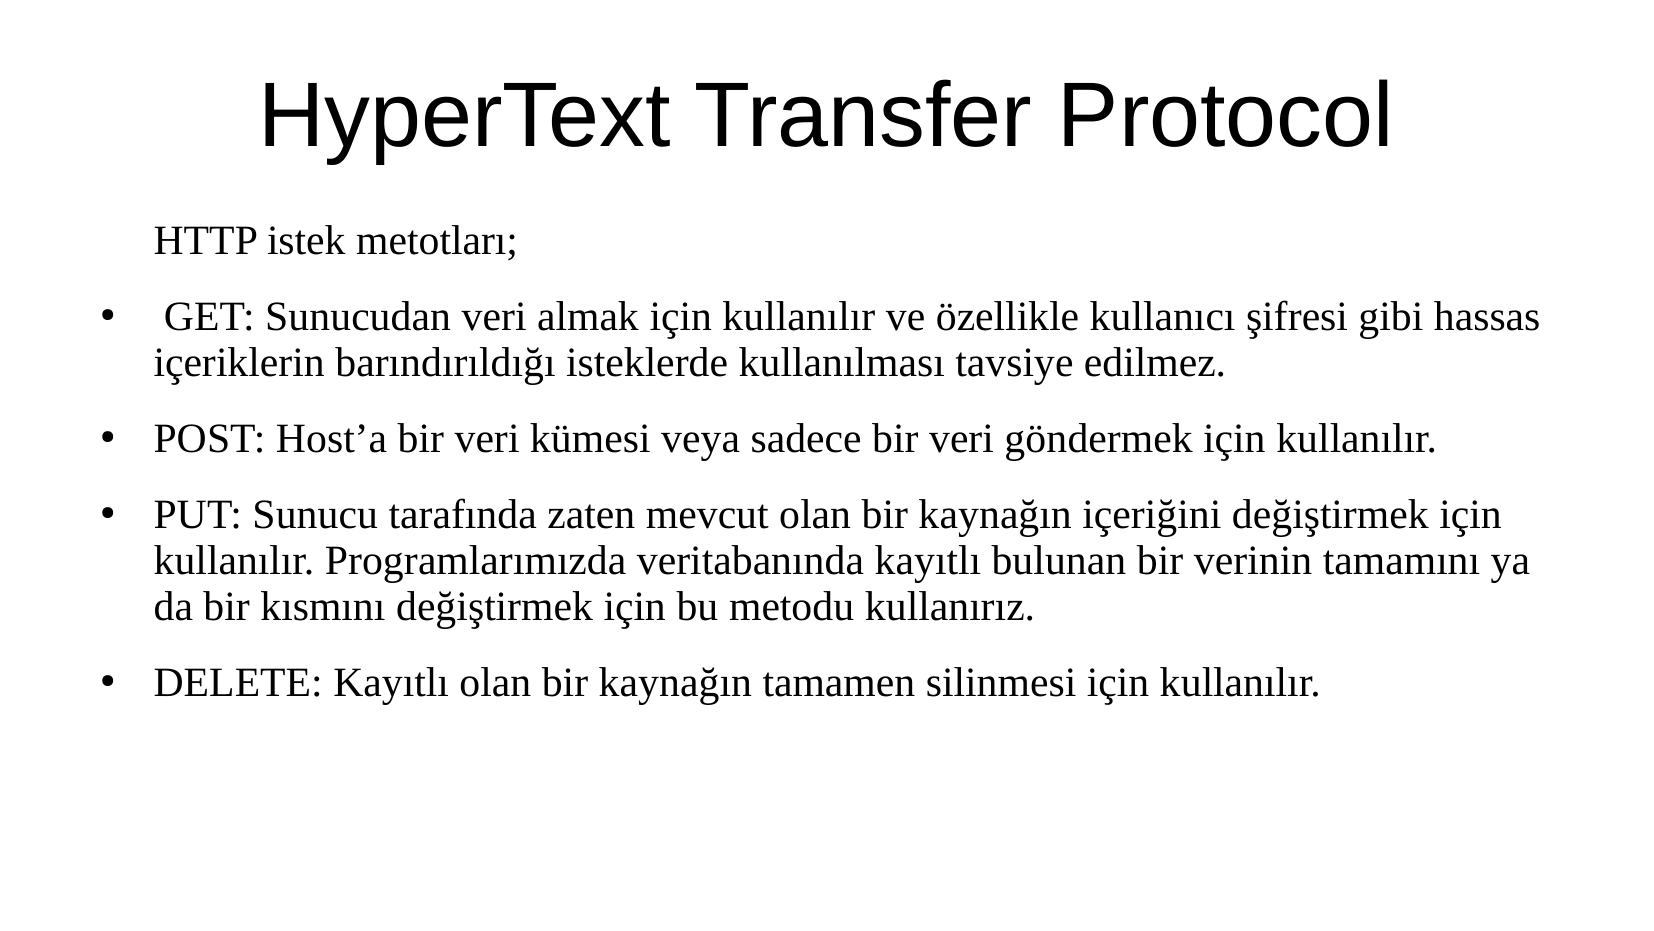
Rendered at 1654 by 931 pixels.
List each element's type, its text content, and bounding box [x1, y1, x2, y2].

title HyperText Transfer Protocol [82, 37, 1571, 193]
list HTTP istek metotları; GET: Sunucudan veri almak için kullanılır ve özellikle kullanıcı şifresi gibi hassas içeriklerin barındırıldığı isteklerde kullanılması tavsiye edilmez. POST: Host’a bir veri kümesi veya sadece bir veri göndermek için kullanılır. PUT: Sunucu tarafında zaten mevcut olan bir kaynağın içeriğini değiştirmek için kullanılır. Programlarımızda veritabanında kayıtlı bulunan bir verinin tamamını ya da bir kısmını değiştirmek için bu metodu kullanırız. DELETE: Kayıtlı olan bir kaynağın tamamen silinmesi için kullanılır. [82, 217, 1571, 758]
